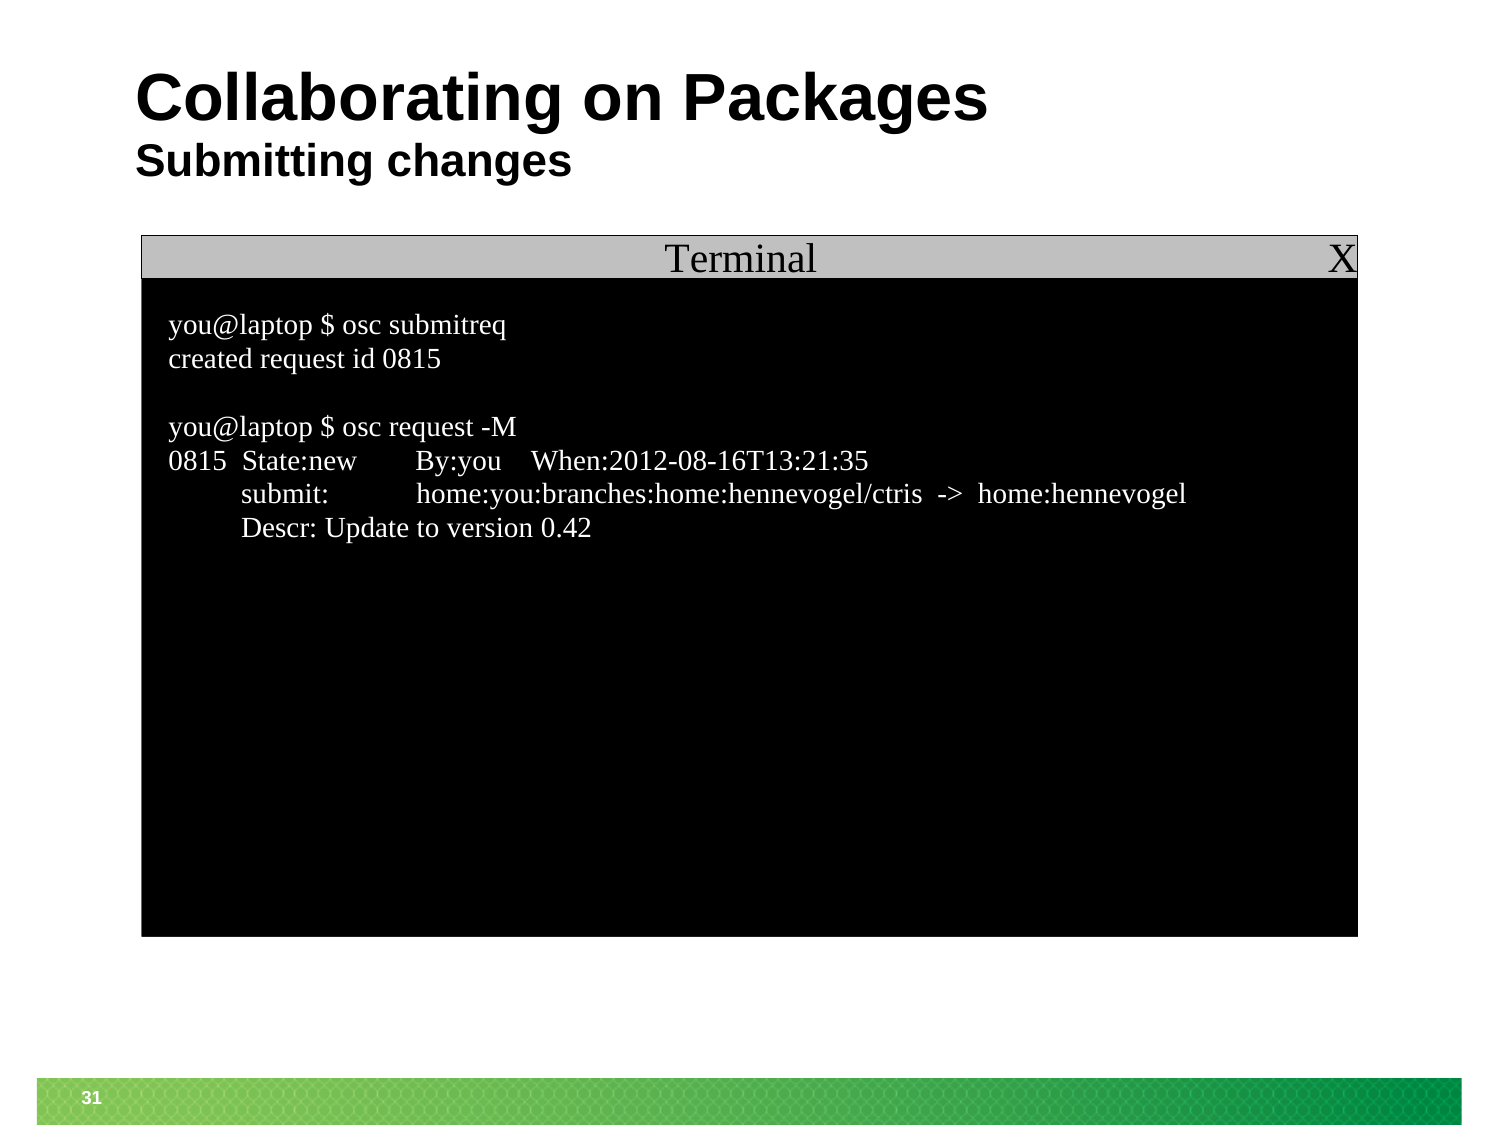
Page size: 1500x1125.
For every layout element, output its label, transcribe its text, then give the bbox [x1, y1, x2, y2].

text_box you@laptop $ osc submitreq created request id 0815 you@laptop $ osc request -M 0815 State:new By:you When:2012-08-16T13:21:35 submit: home:you:branches:home:hennevogel/ctris -> home:hennevogel Descr: Update to version 0.42 [168, 307, 1335, 919]
text_box Terminal X [141, 235, 1358, 278]
picture [36, 1078, 1462, 1125]
title Collaborating on Packages Submitting changes [135, 41, 1372, 204]
text_box [141, 278, 1358, 937]
